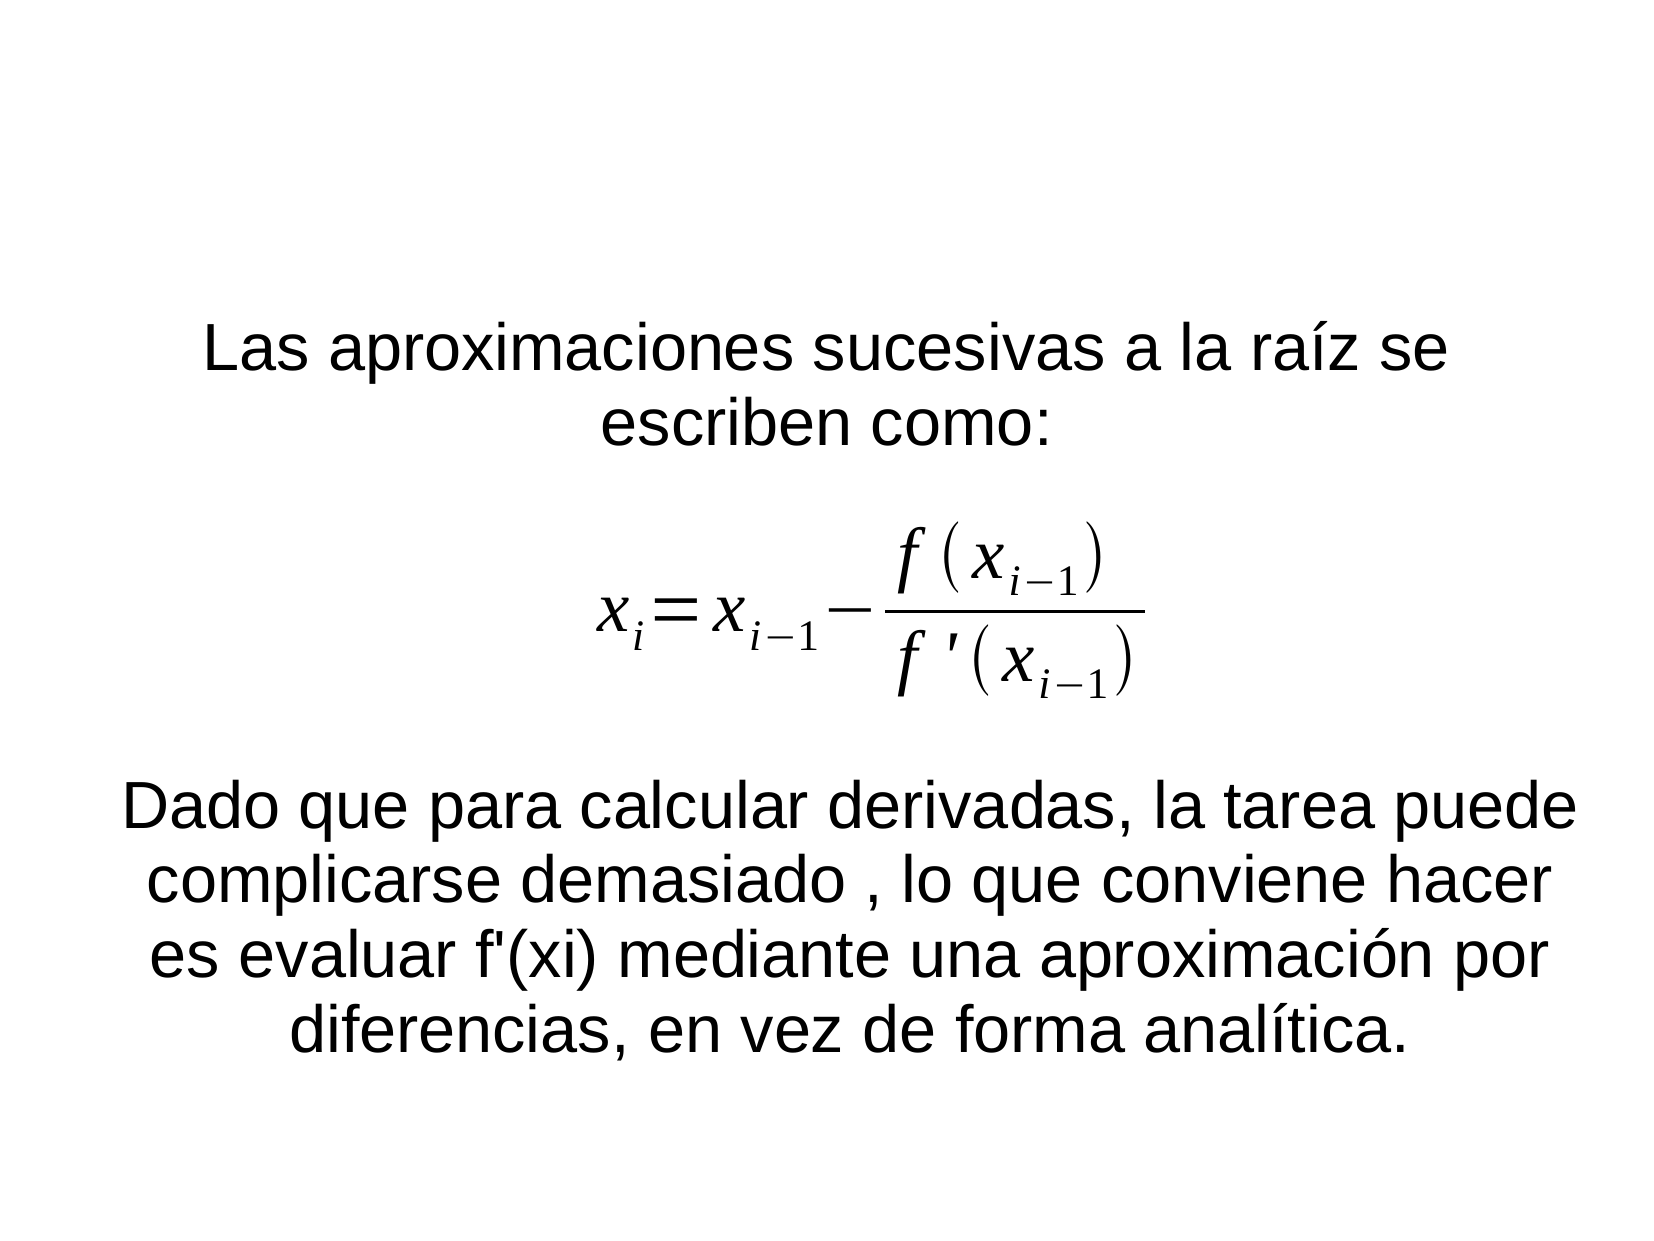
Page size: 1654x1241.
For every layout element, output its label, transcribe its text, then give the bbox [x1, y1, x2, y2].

chart [585, 514, 1154, 709]
subtitle Las aproximaciones sucesivas a la raíz se escriben como: [82, 297, 1571, 473]
text_box Dado que para calcular derivadas, la tarea puede complicarse demasiado , lo que conviene hacer es evaluar f'(xi) mediante una aproximación por diferencias, en vez de forma analítica. [106, 767, 1595, 1067]
